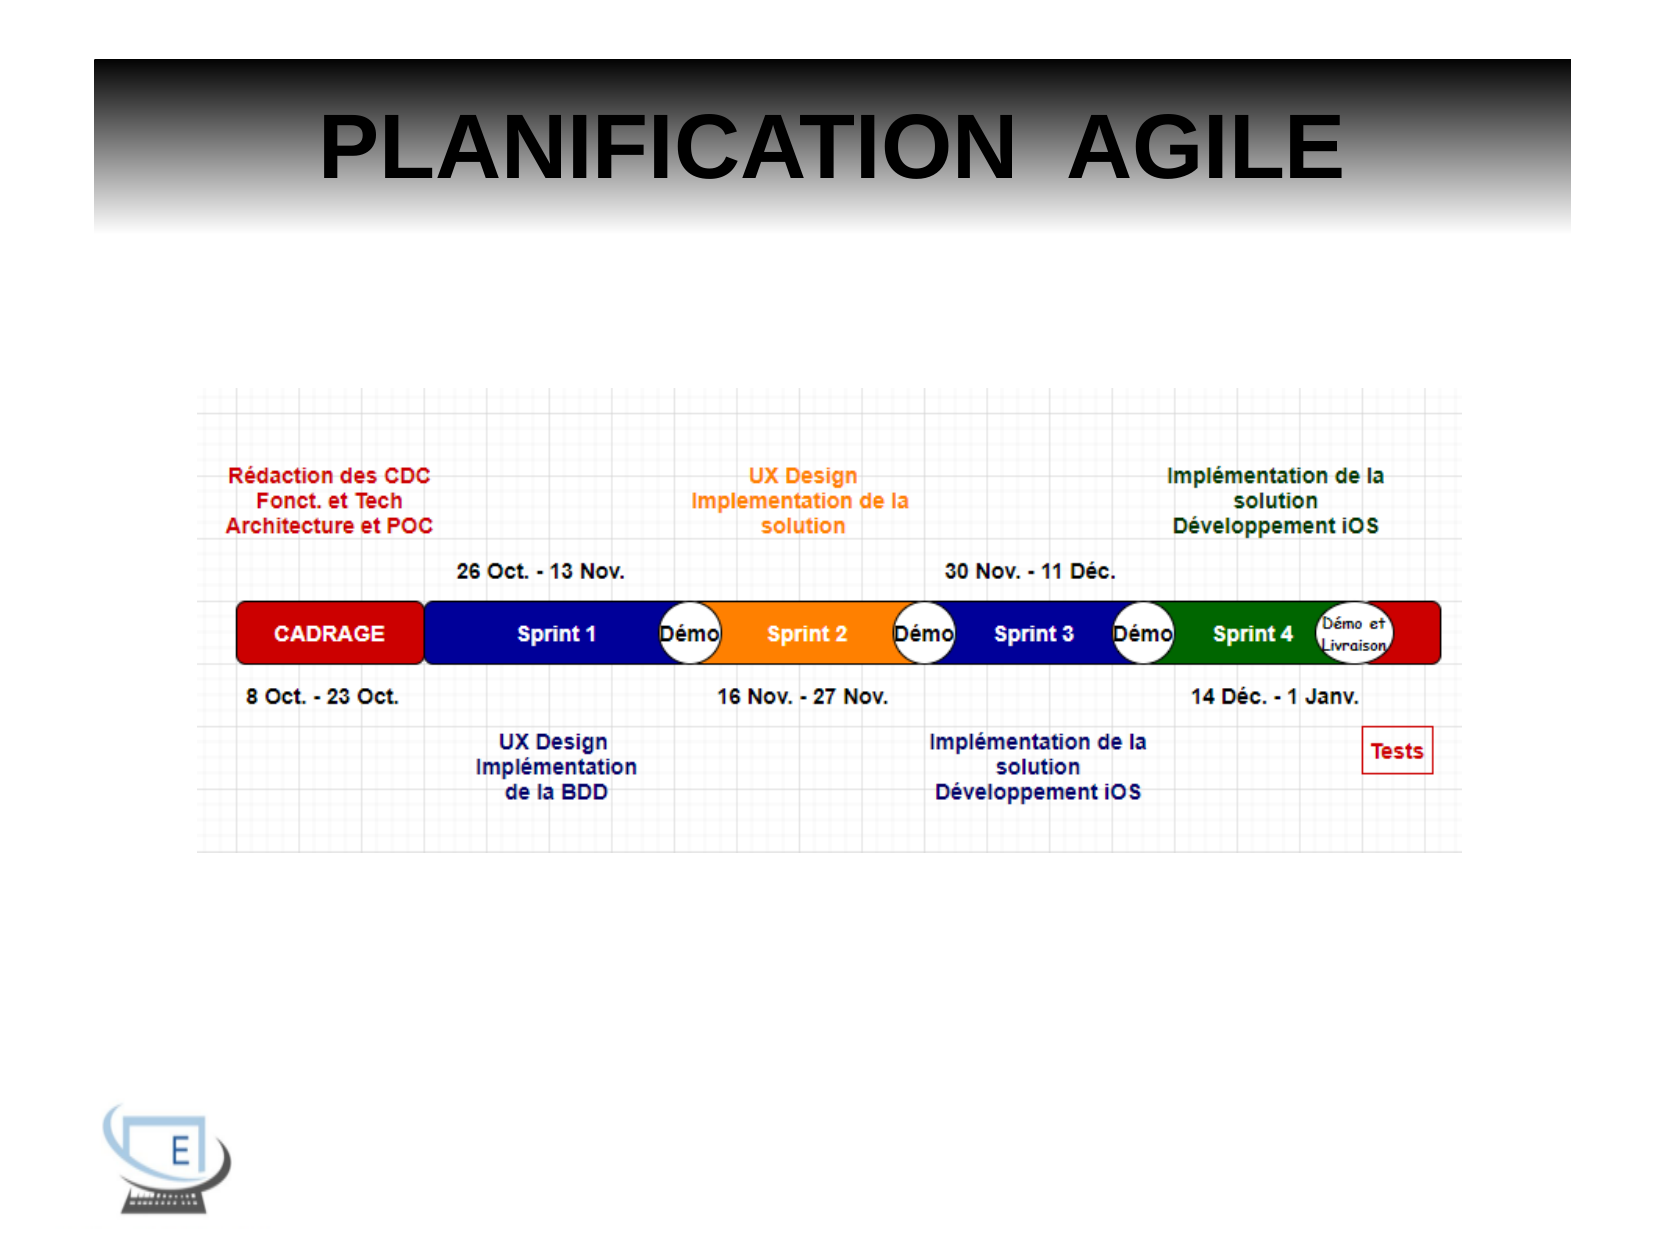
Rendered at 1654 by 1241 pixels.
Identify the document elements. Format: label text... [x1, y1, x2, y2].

picture [47, 1083, 285, 1229]
title PLANIFICATION AGILE [94, 59, 1571, 234]
picture [197, 388, 1462, 853]
